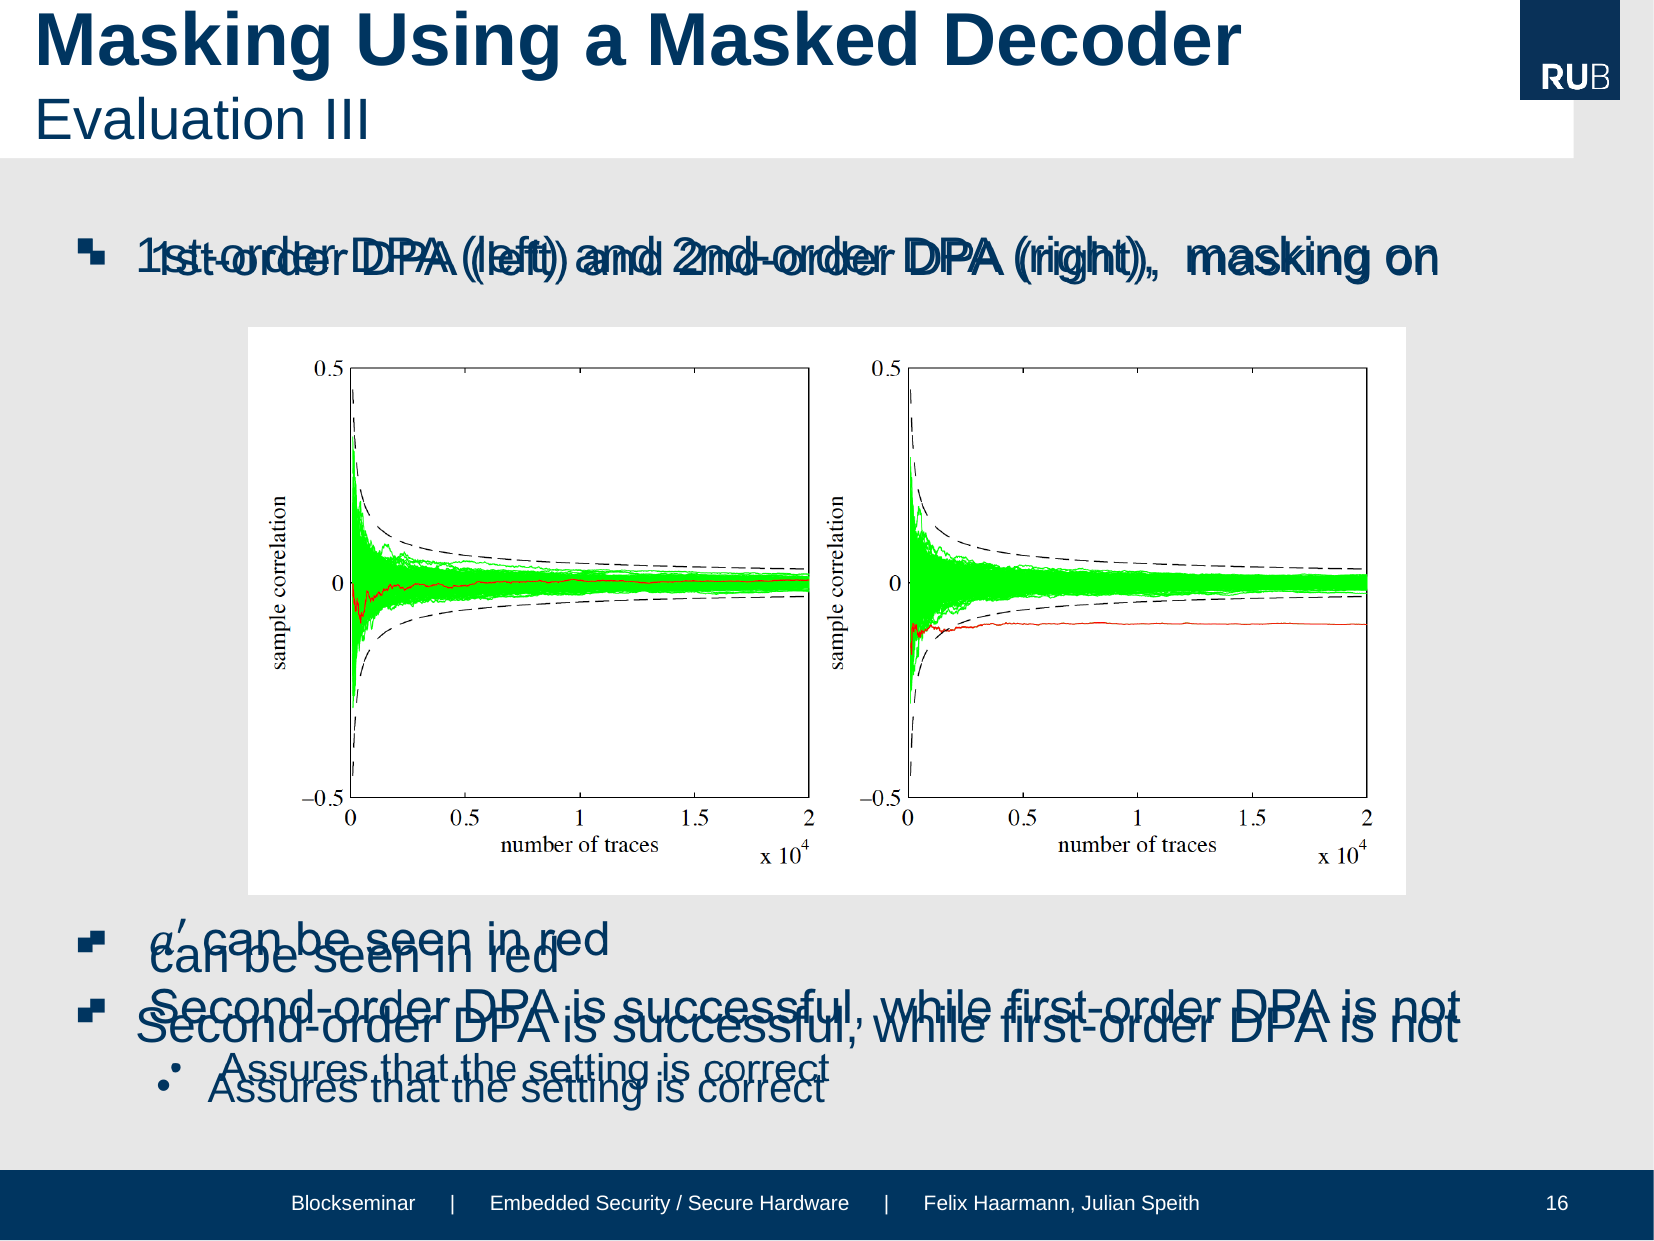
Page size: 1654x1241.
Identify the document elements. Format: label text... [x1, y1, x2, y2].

picture [1520, 0, 1620, 100]
list [58, 214, 1542, 1114]
title Masking Using a Masked Decoder Evaluation III [20, 0, 1507, 149]
picture [248, 327, 1406, 895]
